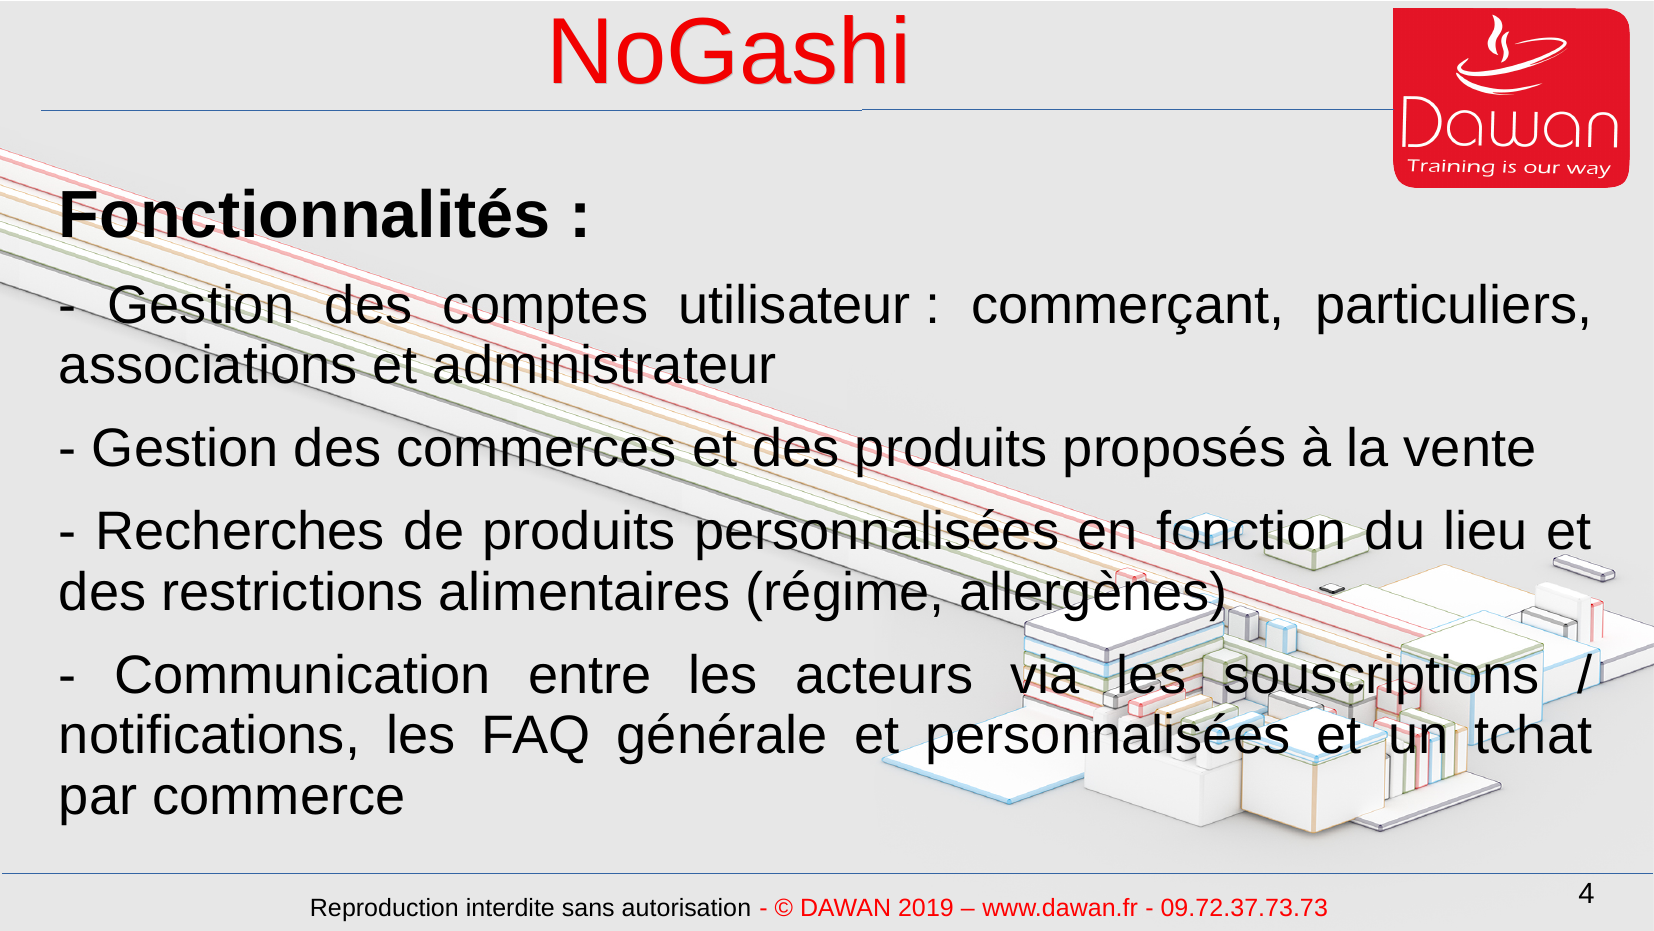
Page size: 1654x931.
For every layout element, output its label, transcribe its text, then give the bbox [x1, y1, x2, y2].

picture [0, 1, 1654, 931]
title NoGashi [35, 0, 1424, 134]
list Fonctionnalités : - Gestion des comptes utilisateur : commerçant, particuliers, associations et administrateur - Gestion des commerces et des produits proposés à la vente - Recherches de produits personnalisées en fonction du lieu et des restrictions alimentaires (régime, allergènes) - Communication entre les acteurs via les souscriptions / notifications, les FAQ générale et personnalisées et un tchat par commerce [59, 177, 1595, 854]
